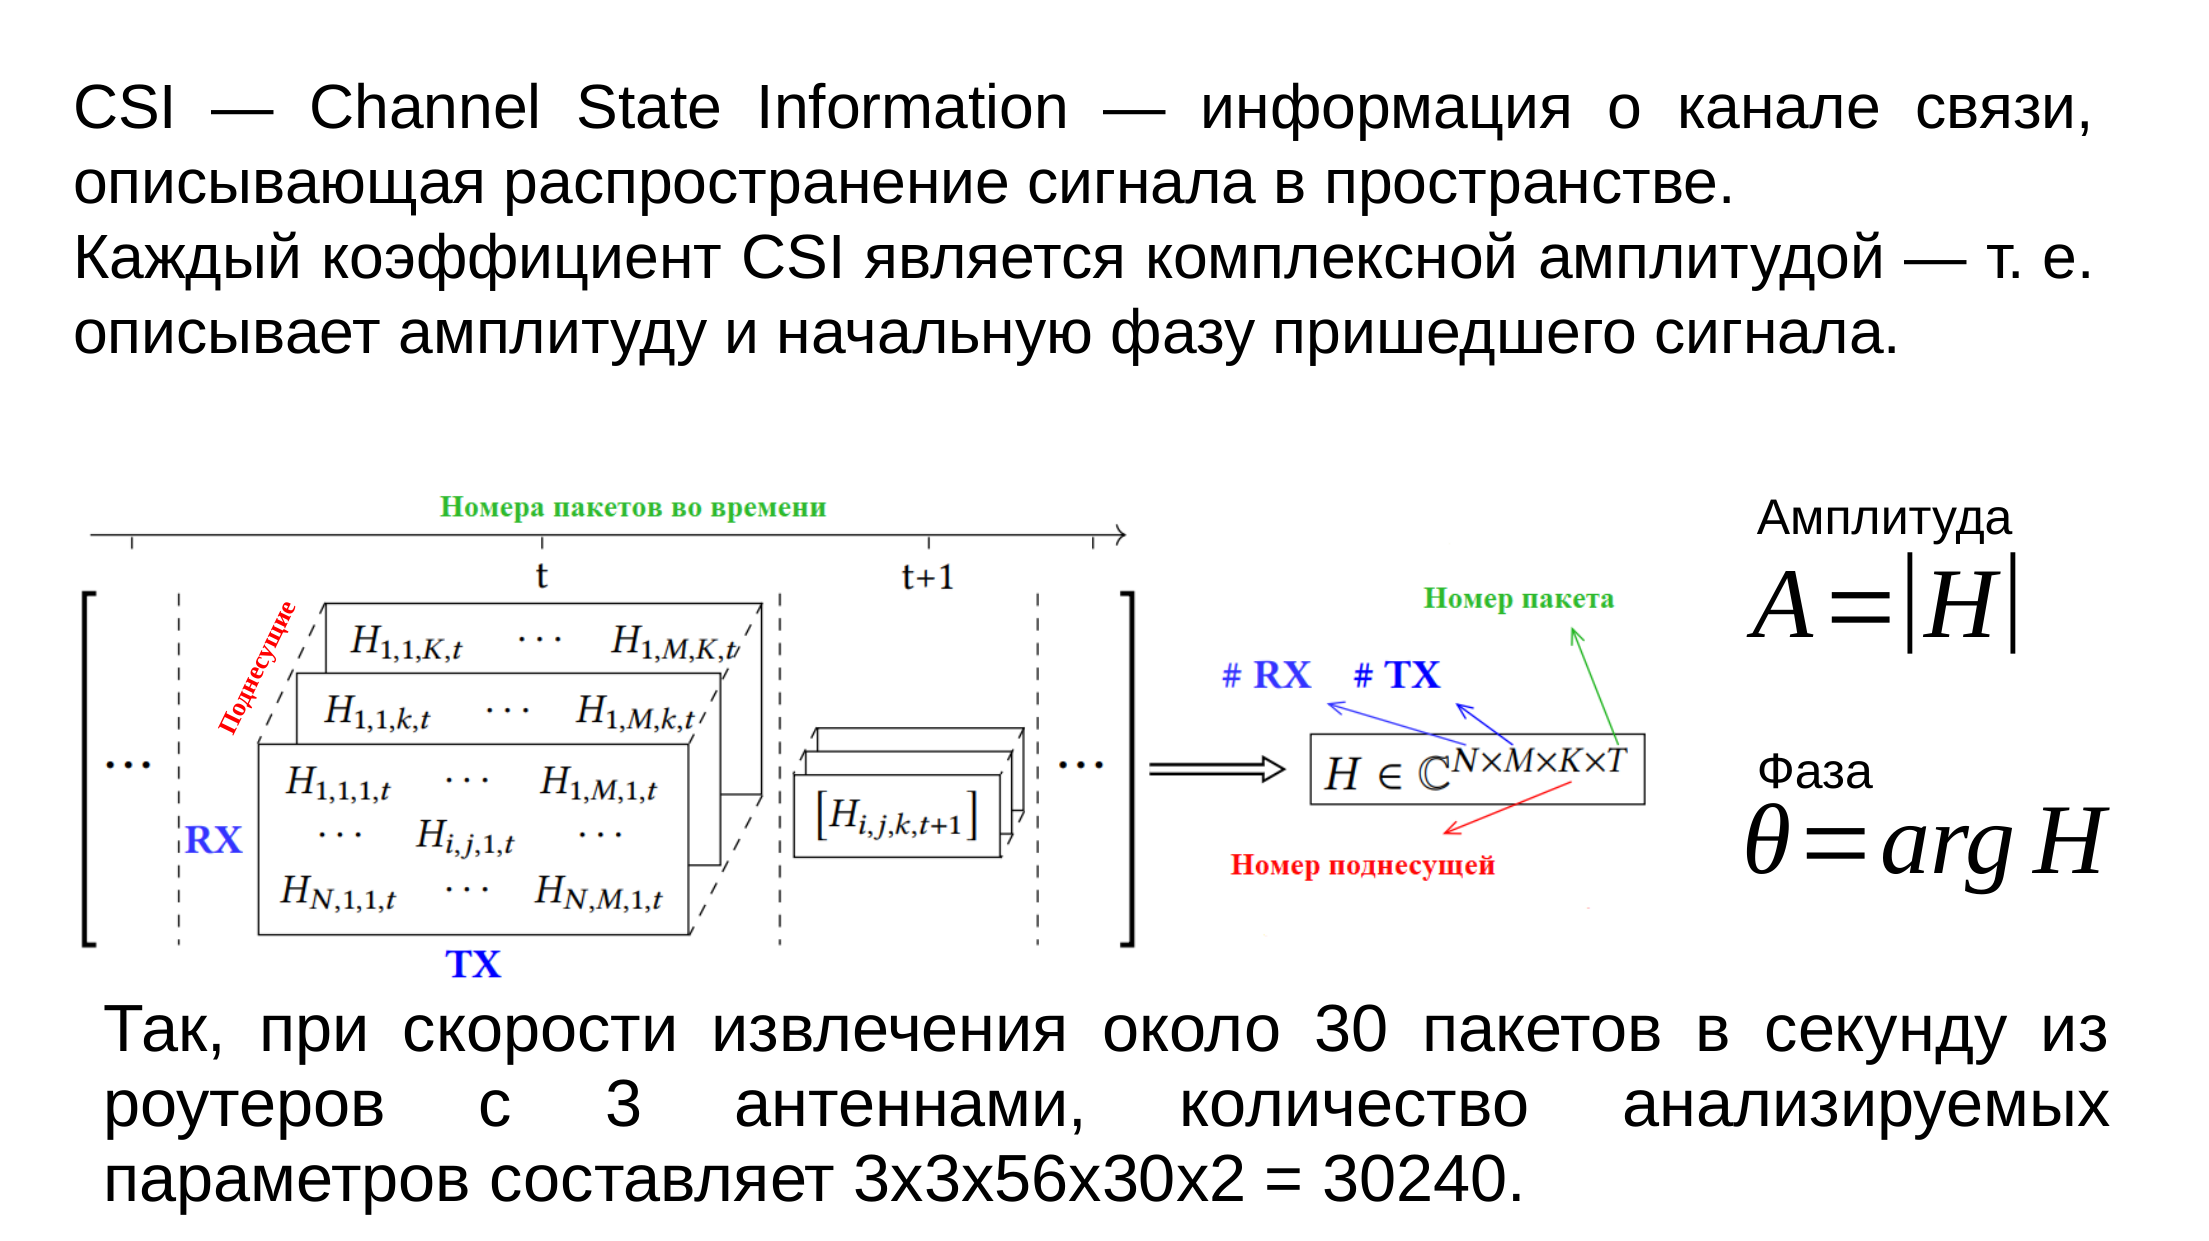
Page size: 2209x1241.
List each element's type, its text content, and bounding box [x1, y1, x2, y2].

text_box Амплитуда [1742, 481, 2038, 553]
text_box Так, при скорости извлечения около 30 пакетов в секунду из роутеров с 3 антеннами, количество анализируемых параметров составляет 3x3x56x30x2 = 30240. [88, 983, 2126, 1223]
chart [1742, 553, 2034, 660]
chart [1742, 784, 2116, 896]
picture [59, 481, 1713, 999]
list CSI — Channel State Information — информация о канале связи, описывающая распространение сигнала в пространстве. Каждый коэффициент CSI является комплексной амплитудой — т. е. описывает амплитуду и начальную фазу пришедшего сигнала. [73, 66, 2097, 443]
text_box Фаза [1742, 736, 1890, 807]
text_box Поднесущие [196, 577, 315, 756]
